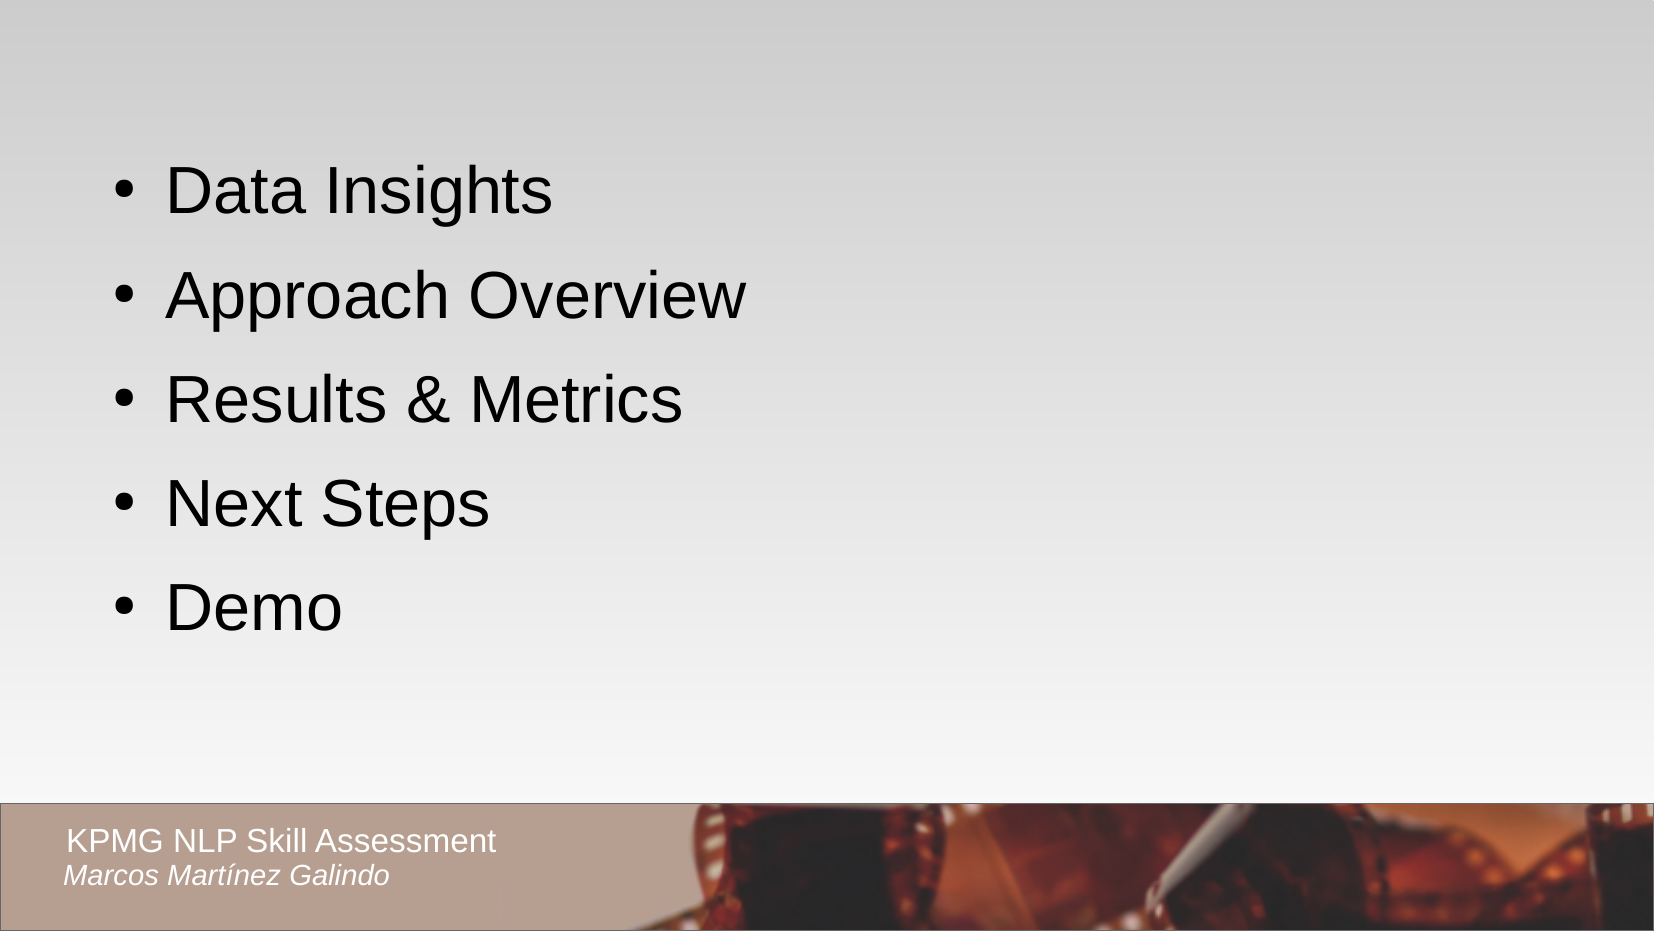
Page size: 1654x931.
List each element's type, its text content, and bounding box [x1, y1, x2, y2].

text_box KPMG NLP Skill Assessment Marcos Martínez Galindo [23, 814, 674, 900]
list Data Insights Approach Overview Results & Metrics Next Steps Demo [94, 153, 1583, 693]
text_box [0, 803, 1654, 931]
